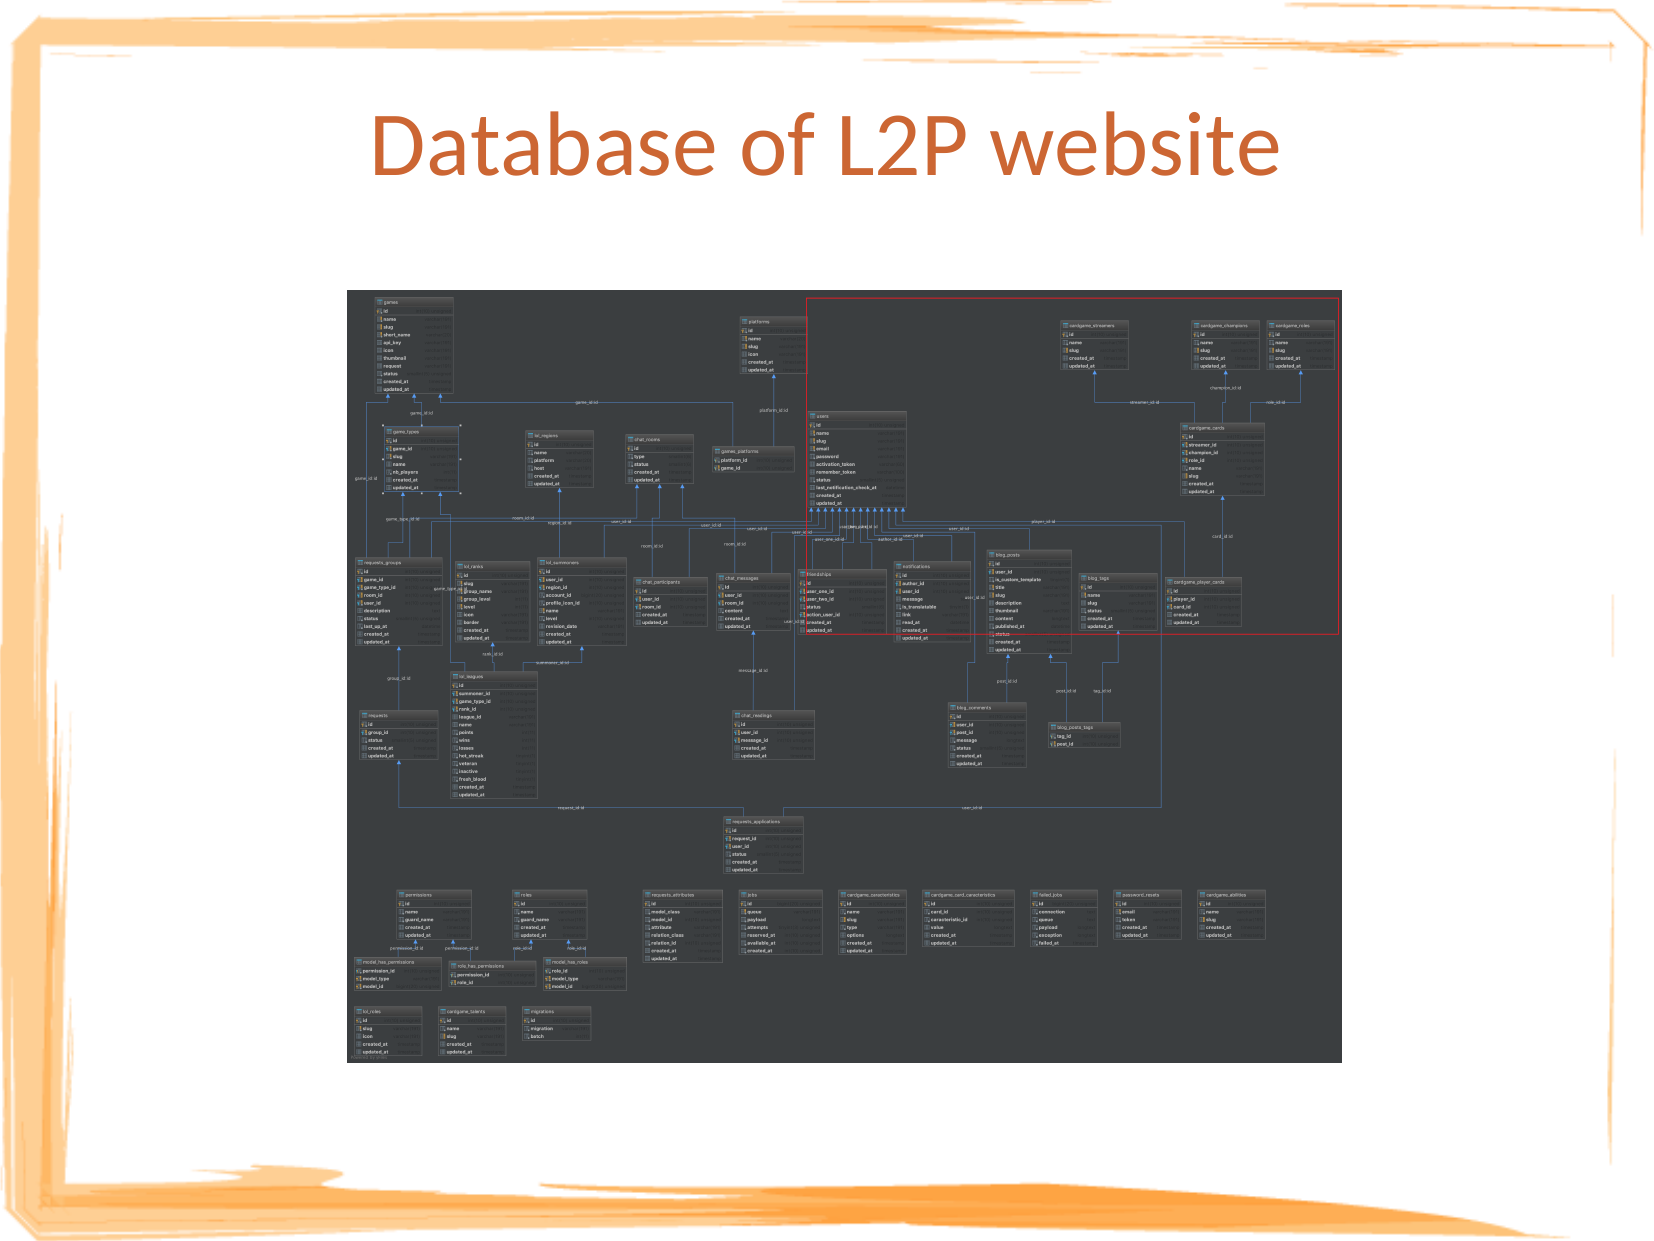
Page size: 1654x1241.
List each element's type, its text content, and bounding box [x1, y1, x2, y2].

picture [0, 0, 1654, 1241]
title Database of L2P website [82, 49, 1571, 257]
